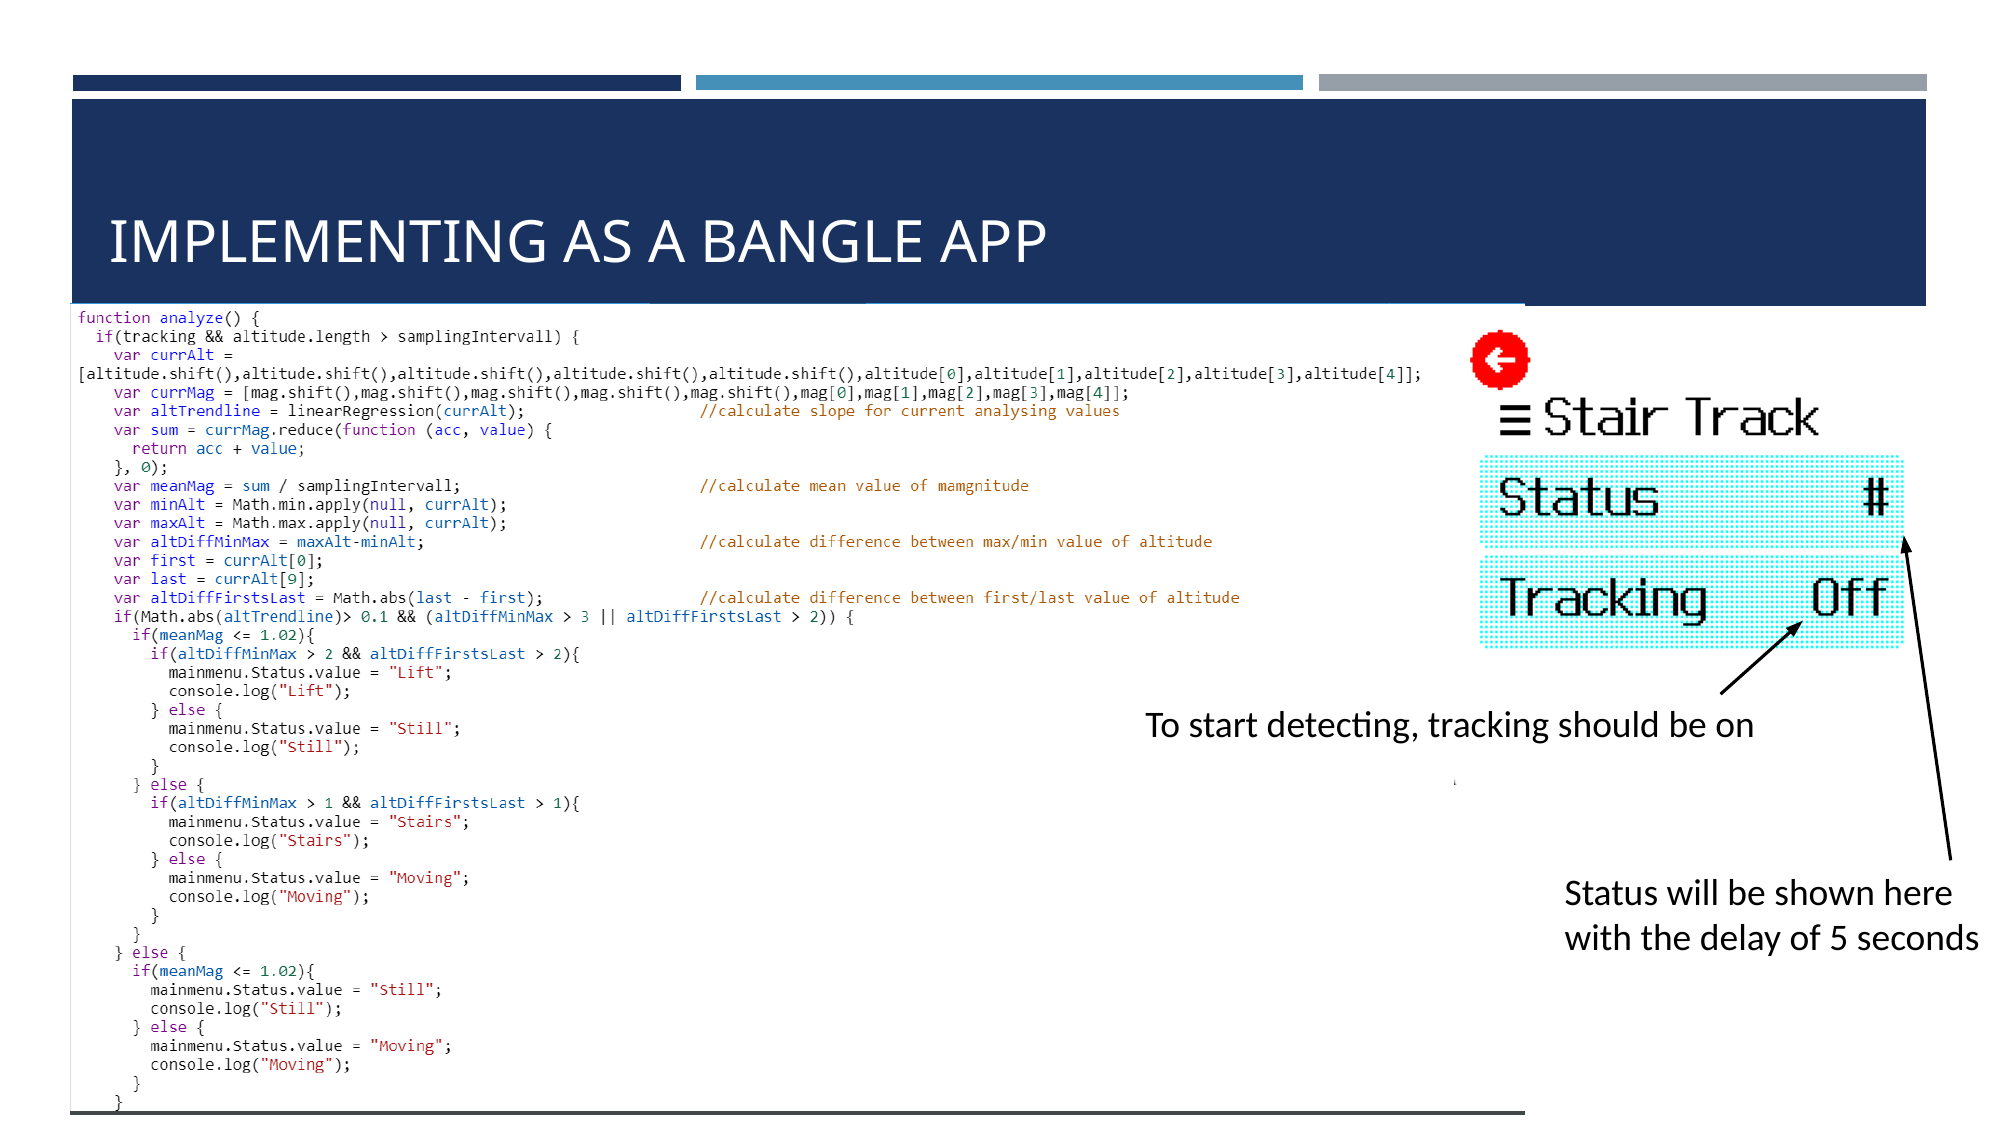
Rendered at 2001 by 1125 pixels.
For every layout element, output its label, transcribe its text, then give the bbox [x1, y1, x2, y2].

title Implementing as a Bangle App [94, 119, 1904, 282]
text_box Status will be shown here with the delay of 5 seconds [1549, 860, 2000, 967]
text_box To start detecting, tracking should be on [1130, 692, 1779, 754]
picture [70, 304, 1930, 1115]
